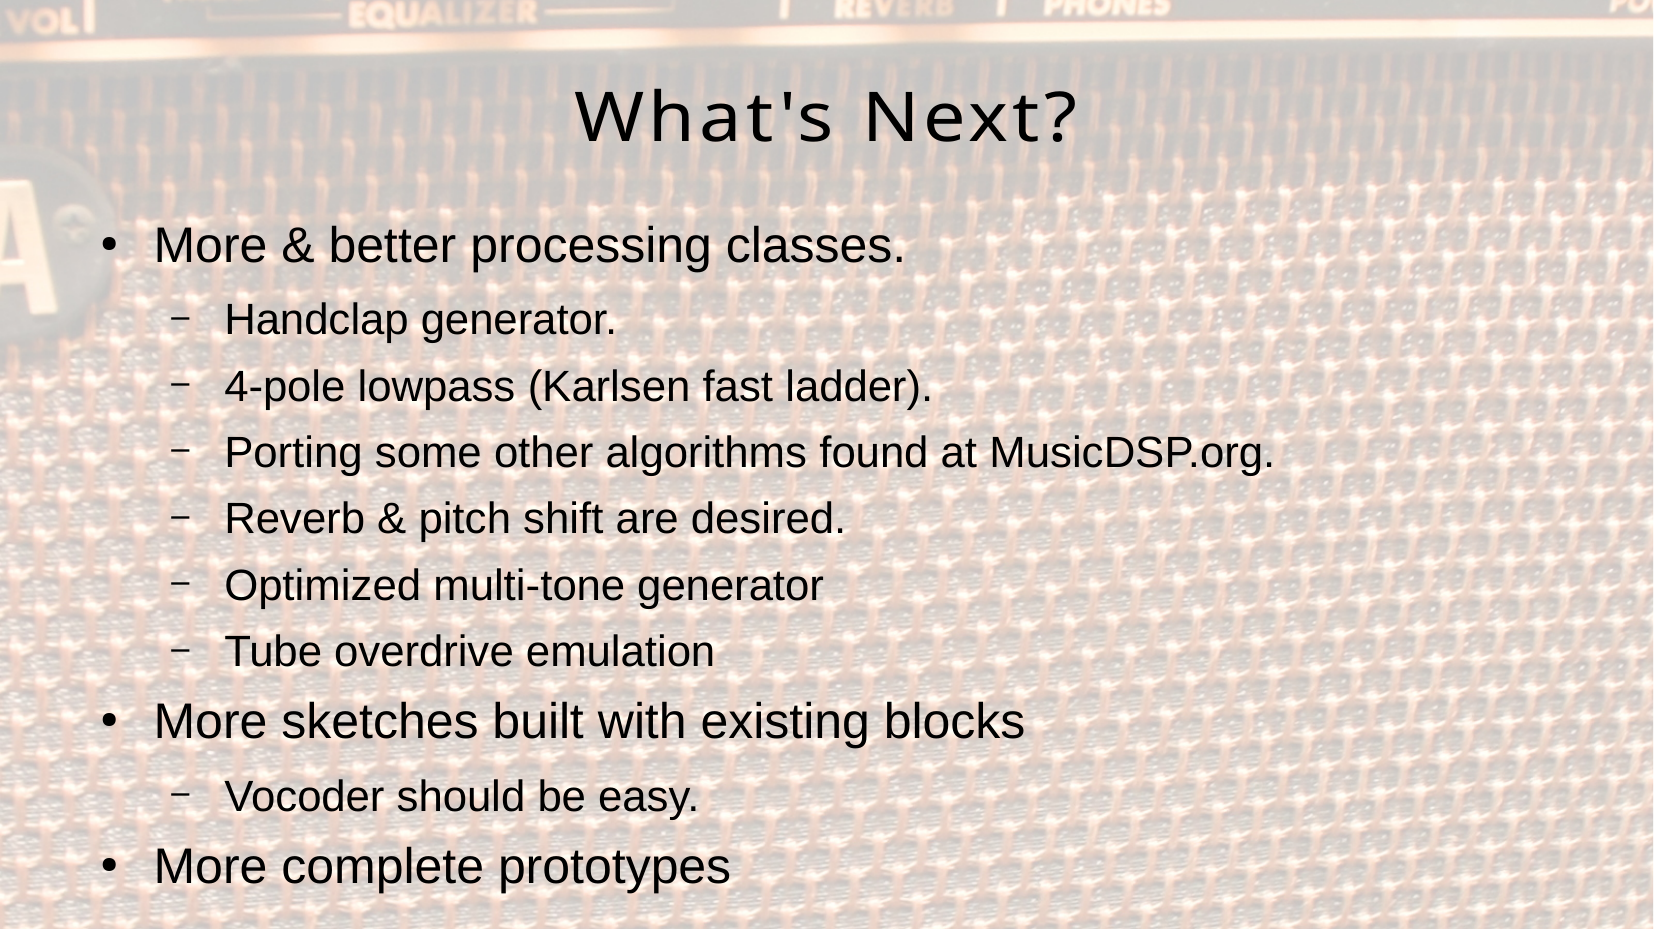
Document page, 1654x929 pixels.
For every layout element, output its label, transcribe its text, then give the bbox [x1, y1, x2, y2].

list More & better processing classes. Handclap generator. 4-pole lowpass (Karlsen fast ladder). Porting some other algorithms found at MusicDSP.org. Reverb & pitch shift are desired. Optimized multi-tone generator Tube overdrive emulation More sketches built with existing blocks Vocoder should be easy. More complete prototypes [82, 217, 1571, 756]
title What's Next? [82, 36, 1571, 192]
picture [0, 0, 1654, 929]
